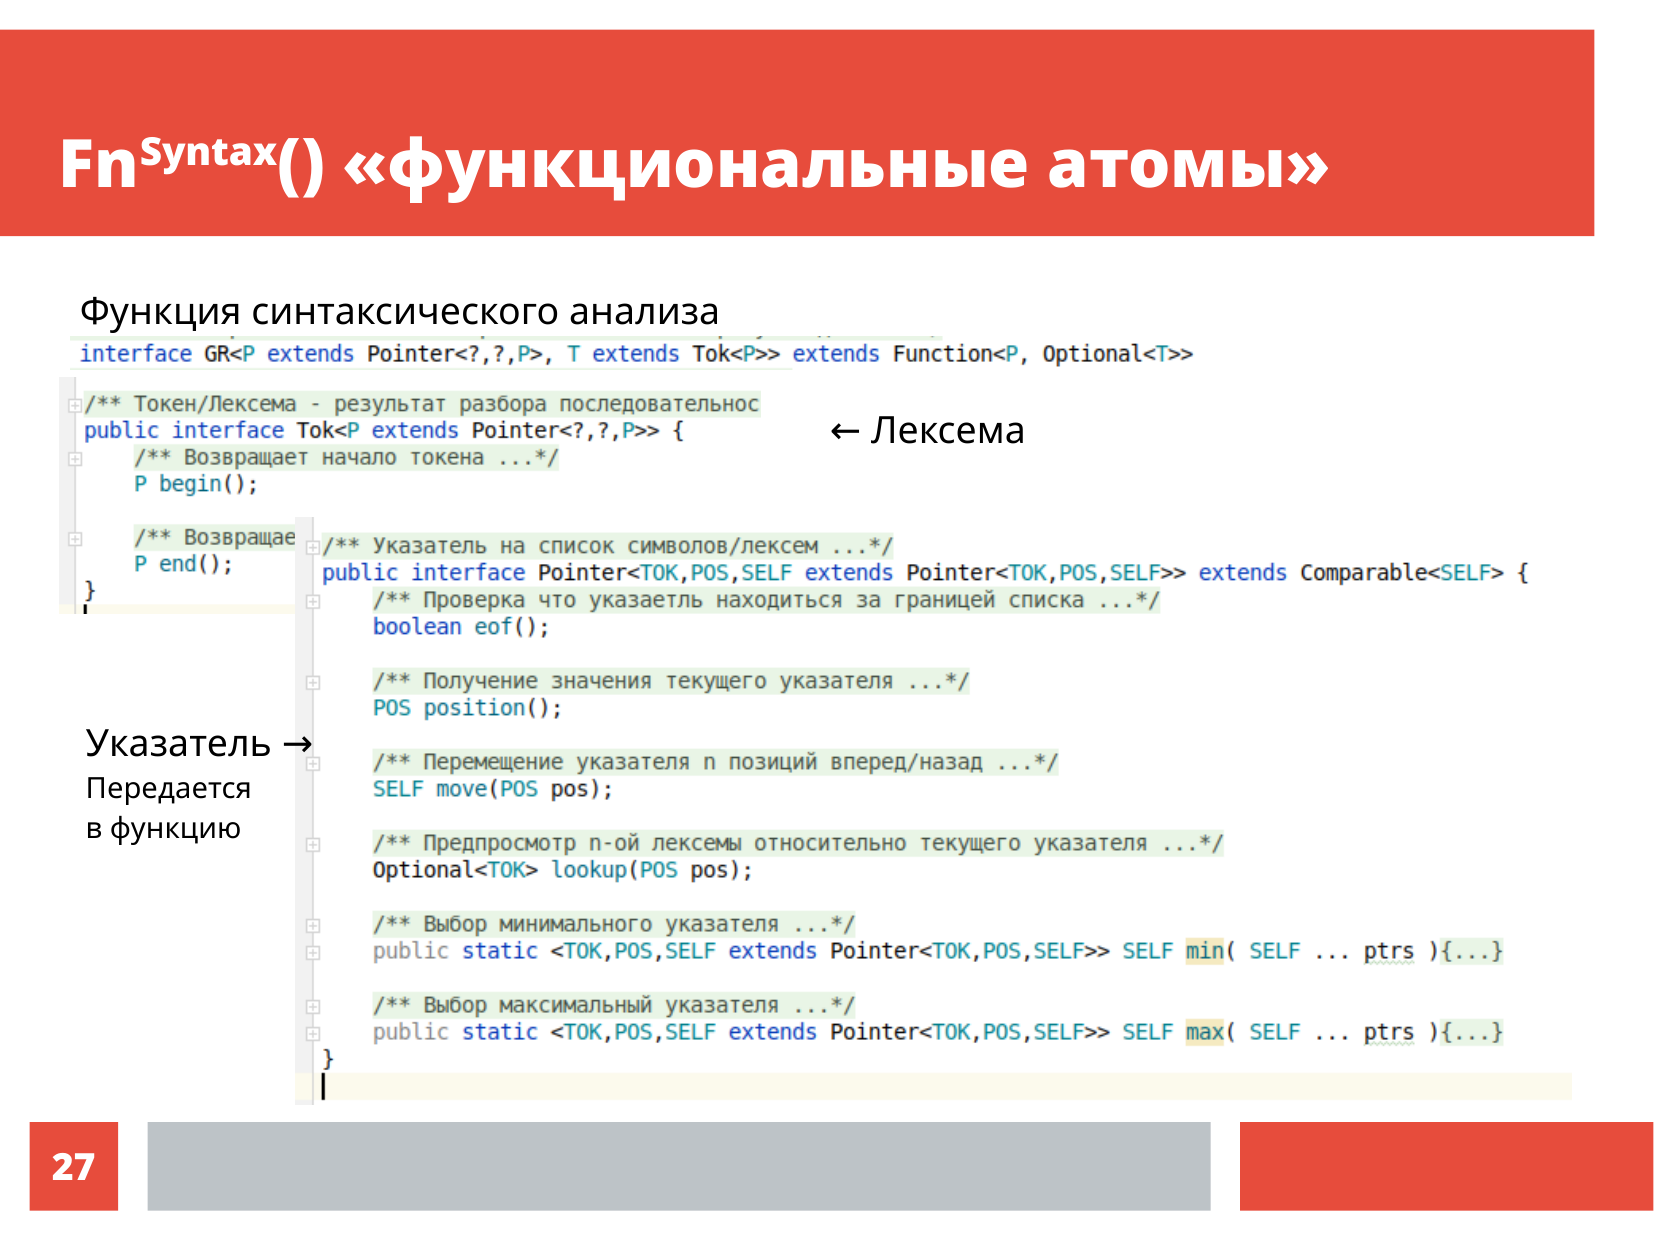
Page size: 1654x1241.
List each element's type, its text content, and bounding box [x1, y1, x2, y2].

picture [59, 377, 1572, 1105]
text_box Указатель → Передается в функцию [70, 708, 296, 845]
picture [70, 336, 1204, 370]
text_box Функция синтаксического анализа [64, 277, 670, 340]
text_box ← Лексема [814, 395, 1014, 458]
title FnSyntax() «функциональные атомы» [59, 59, 1595, 207]
